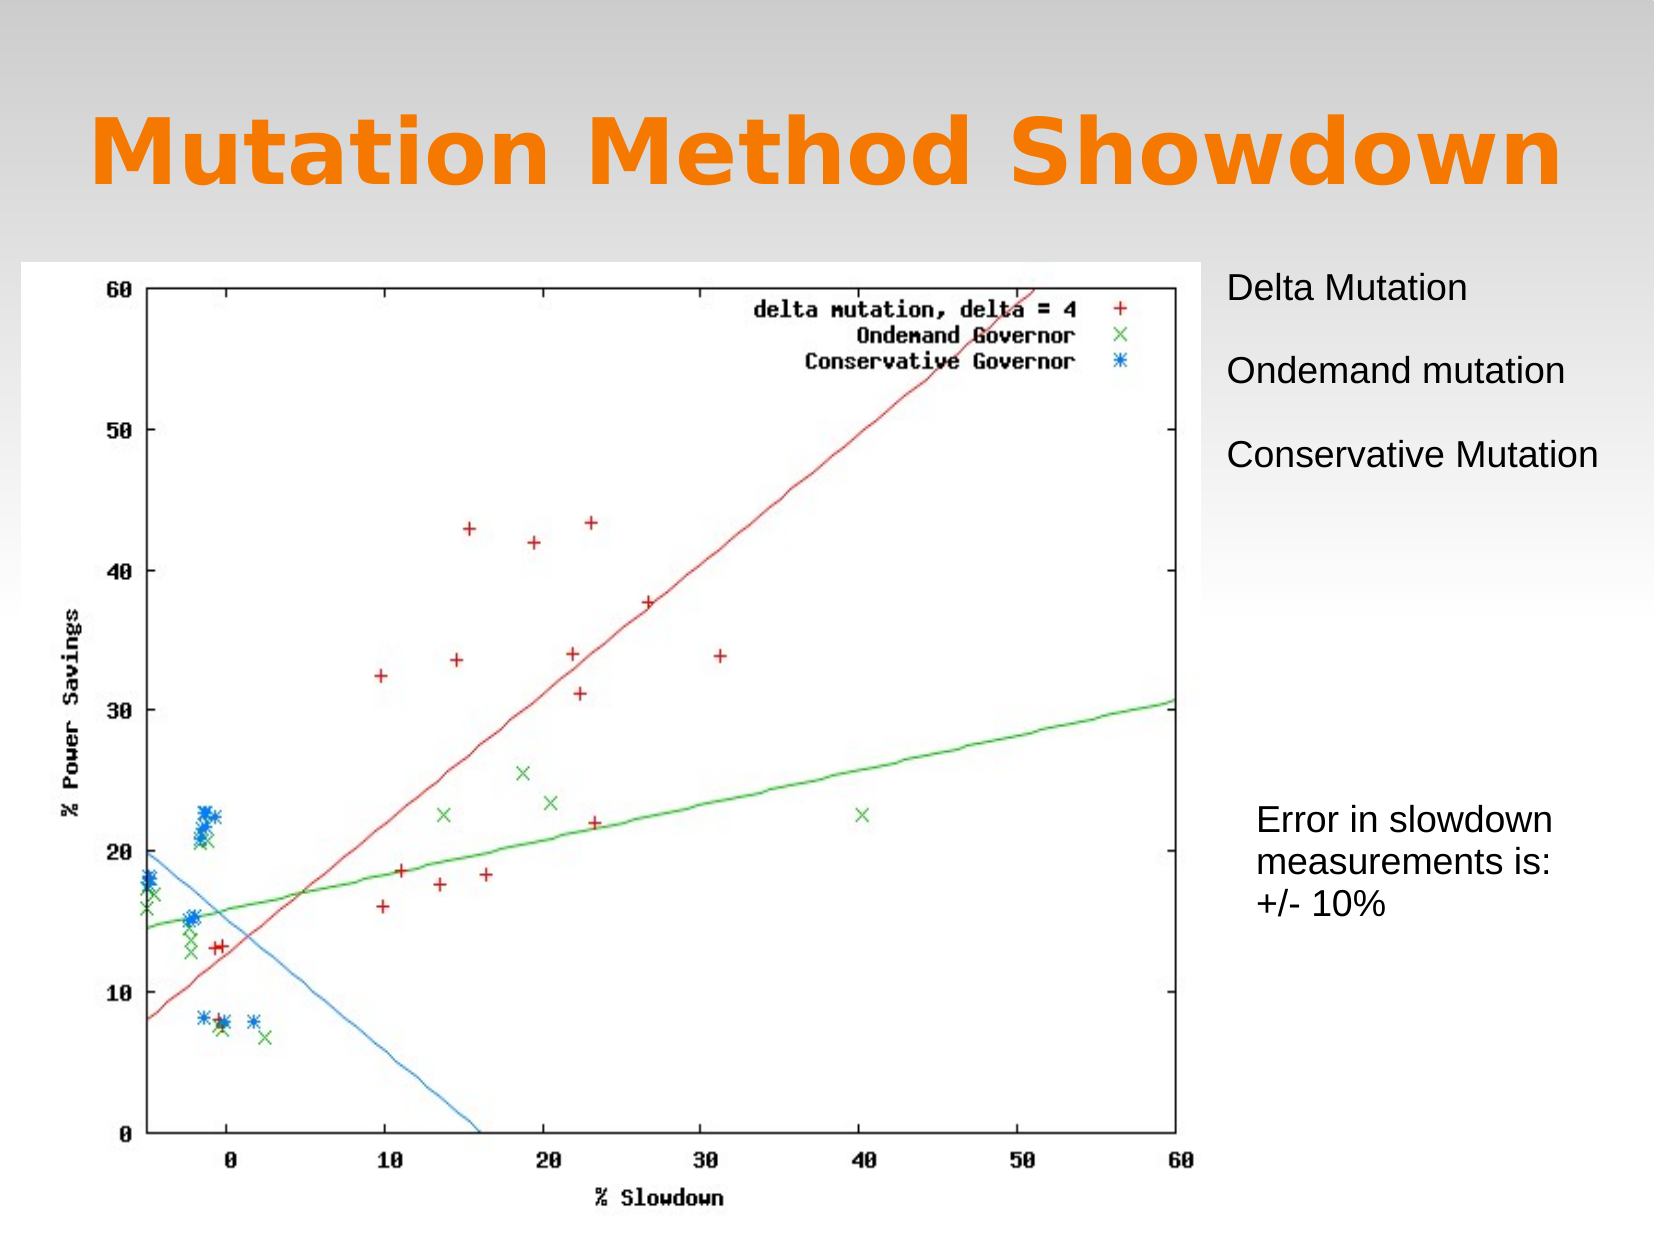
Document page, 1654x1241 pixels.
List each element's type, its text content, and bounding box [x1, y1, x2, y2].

text_box Error in slowdown measurements is: +/- 10% [1241, 791, 1587, 933]
text_box Delta Mutation Ondemand mutation Conservative Mutation [1211, 258, 1625, 484]
title Mutation Method Showdown [82, 56, 1571, 250]
picture [21, 262, 1201, 1216]
